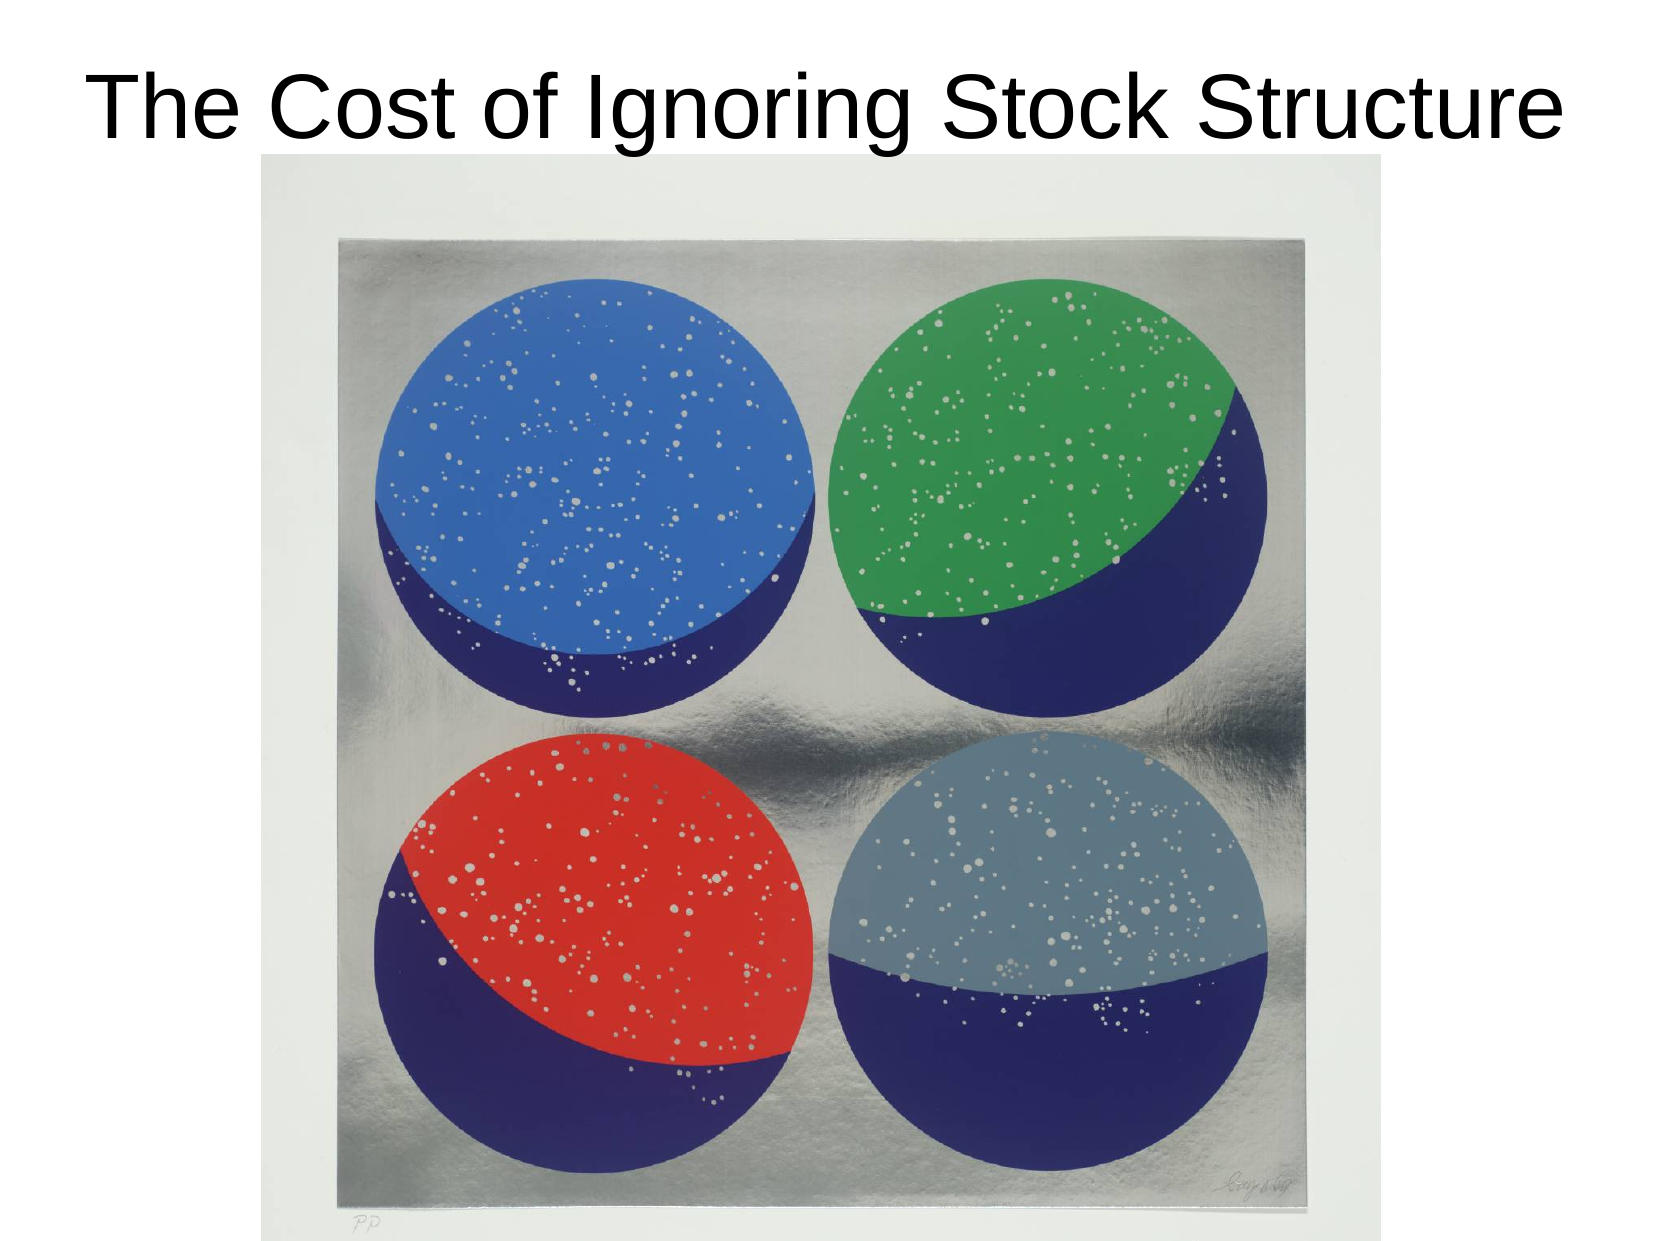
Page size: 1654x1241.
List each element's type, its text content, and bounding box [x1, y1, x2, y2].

title The Cost of Ignoring Stock Structure [82, 2, 1571, 211]
picture [261, 211, 1381, 1241]
